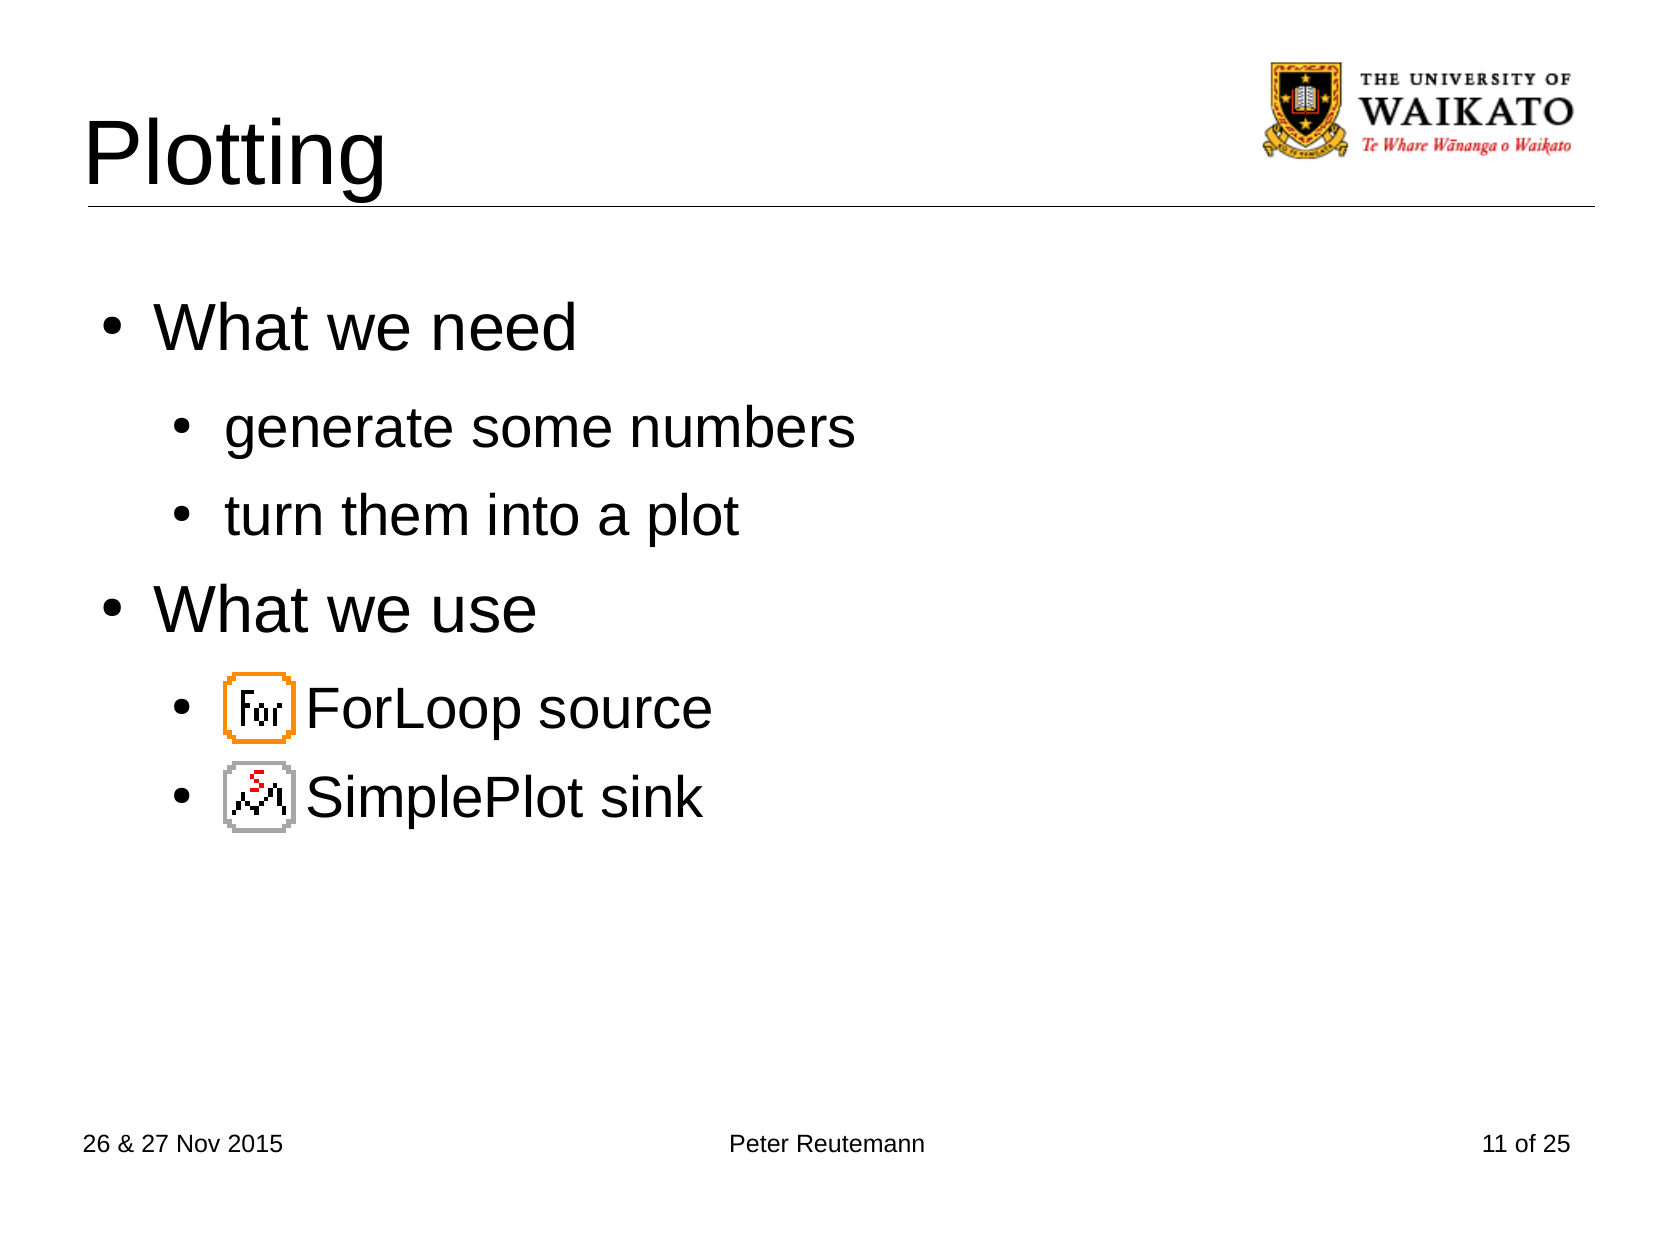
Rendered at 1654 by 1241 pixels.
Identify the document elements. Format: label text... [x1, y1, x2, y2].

title Plotting [82, 49, 1571, 257]
picture [223, 672, 296, 745]
list What we need generate some numbers turn them into a plot What we use ForLoop source SimplePlot sink [82, 290, 1571, 1010]
picture [1228, 24, 1619, 201]
picture [223, 761, 296, 833]
